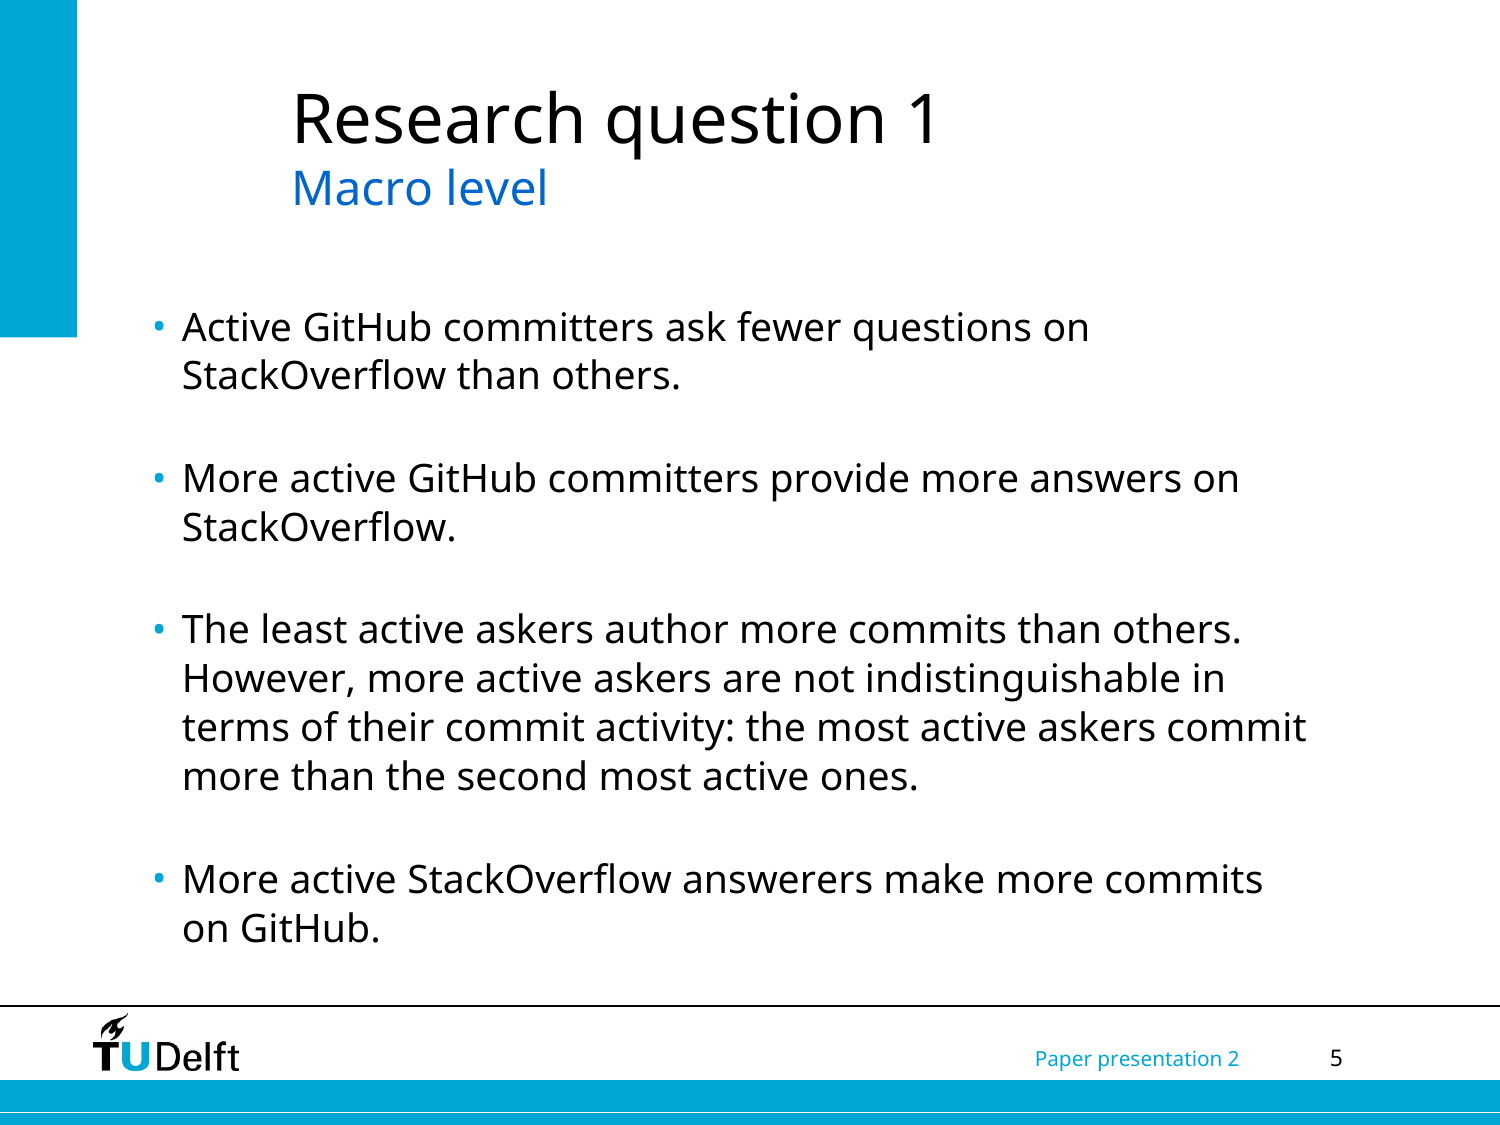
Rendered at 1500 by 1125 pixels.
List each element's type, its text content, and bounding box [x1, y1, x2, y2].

picture [93, 1013, 239, 1071]
list Active GitHub committers ask fewer questions on StackOverflow than others. More active GitHub committers provide more answers on StackOverflow. The least active askers author more commits than others. However, more active askers are not indistinguishable in terms of their commit activity: the most active askers commit more than the second most active ones. More active StackOverflow answerers make more commits on GitHub. [151, 299, 1323, 953]
title Research question 1 Macro level [150, 74, 1326, 280]
